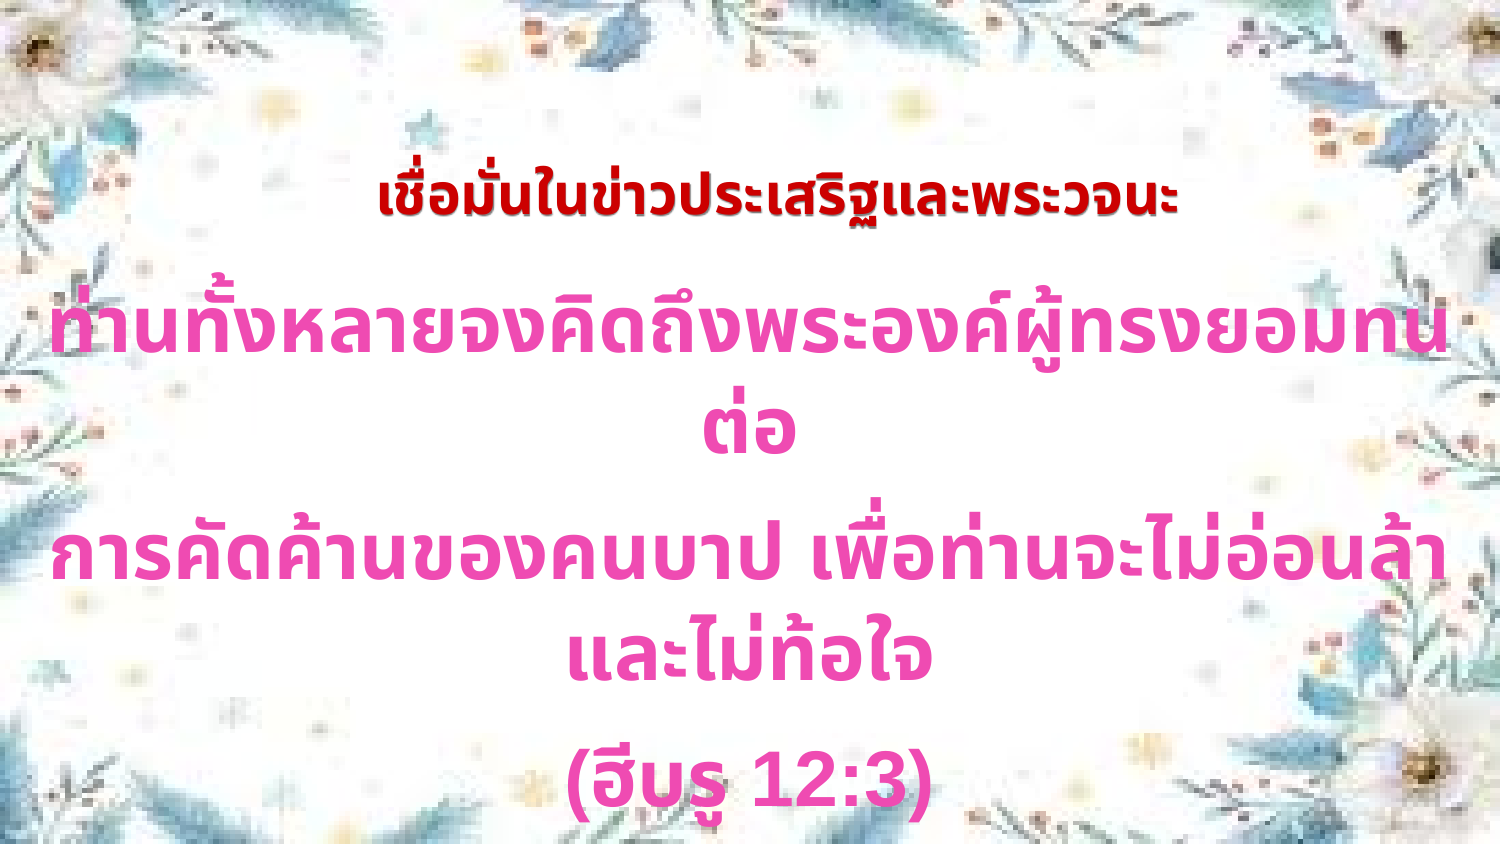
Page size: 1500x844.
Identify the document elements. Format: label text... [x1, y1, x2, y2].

picture [0, 0, 1500, 252]
title เชื่อมั่นในข่าวประเสริฐและพระวจนะ [79, 147, 1477, 242]
list ท่านทั้งหลายจงคิดถึงพระองค์ผู้ทรงยอมทนต่อ การคัดค้านของคนบาป เพื่อท่านจะไม่อ่อนล้าและไม่ท้อใจ (ฮีบรู 12:3) [0, 252, 1500, 842]
